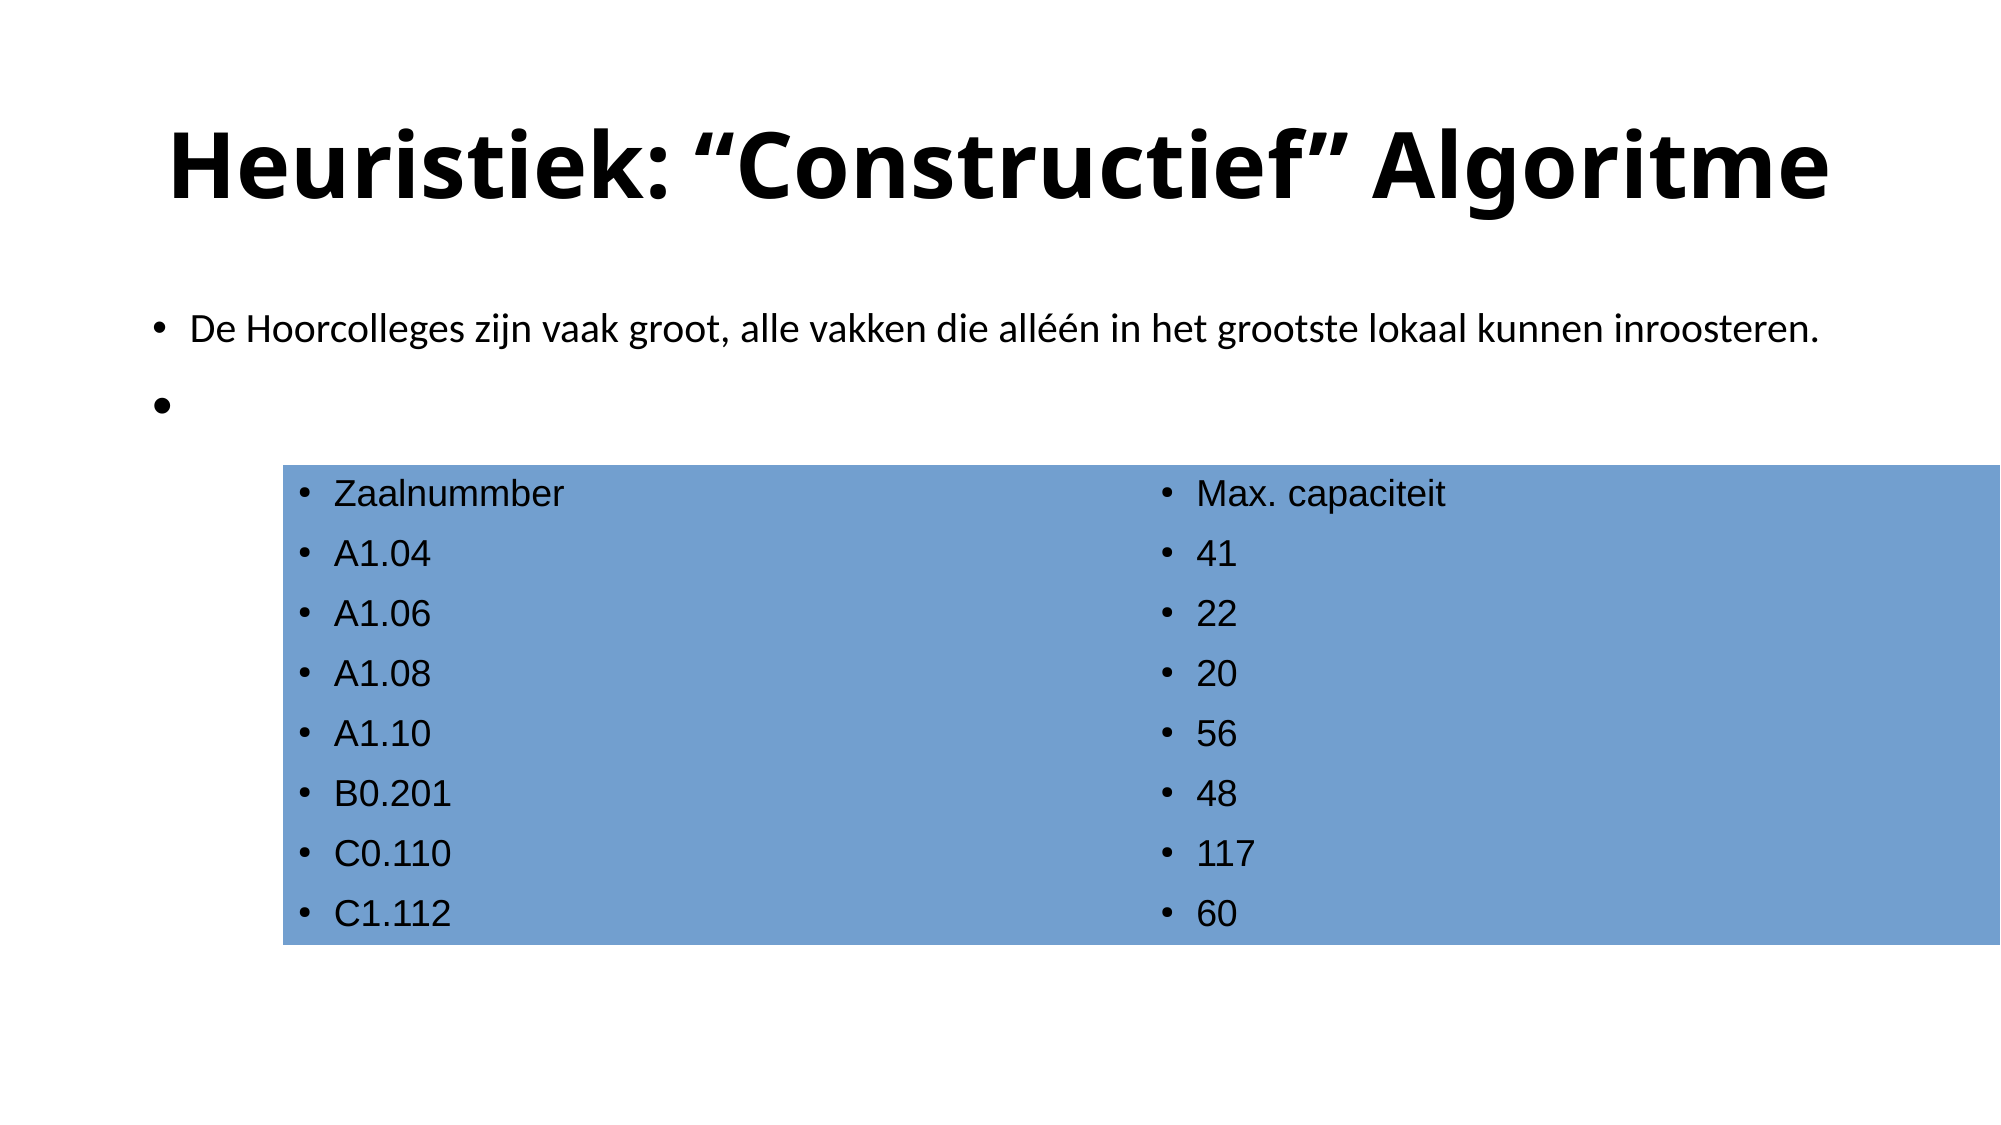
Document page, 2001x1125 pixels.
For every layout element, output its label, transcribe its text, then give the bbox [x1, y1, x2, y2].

table_header Zaalnummber [283, 465, 1146, 525]
table_header Max. capaciteit [1146, 465, 2000, 525]
list De Hoorcolleges zijn vaak groot, alle vakken die alléén in het grootste lokaal kunnen inroosteren. [137, 299, 1863, 1014]
table_cell C0.110 [283, 825, 1146, 885]
table_cell C1.112 [283, 885, 1146, 945]
table_cell 56 [1146, 705, 2000, 765]
table_cell B0.201 [283, 765, 1146, 825]
table_cell A1.04 [283, 525, 1146, 585]
table_cell 20 [1146, 645, 2000, 705]
table_cell A1.10 [283, 705, 1146, 765]
title Heuristiek: “Constructief” Algoritme [137, 59, 1863, 278]
table_cell 41 [1146, 525, 2000, 585]
table_cell 22 [1146, 585, 2000, 645]
table_cell 60 [1146, 885, 2000, 945]
table_cell A1.08 [283, 645, 1146, 705]
table_cell A1.06 [283, 585, 1146, 645]
table_cell 117 [1146, 825, 2000, 885]
table_cell 48 [1146, 765, 2000, 825]
